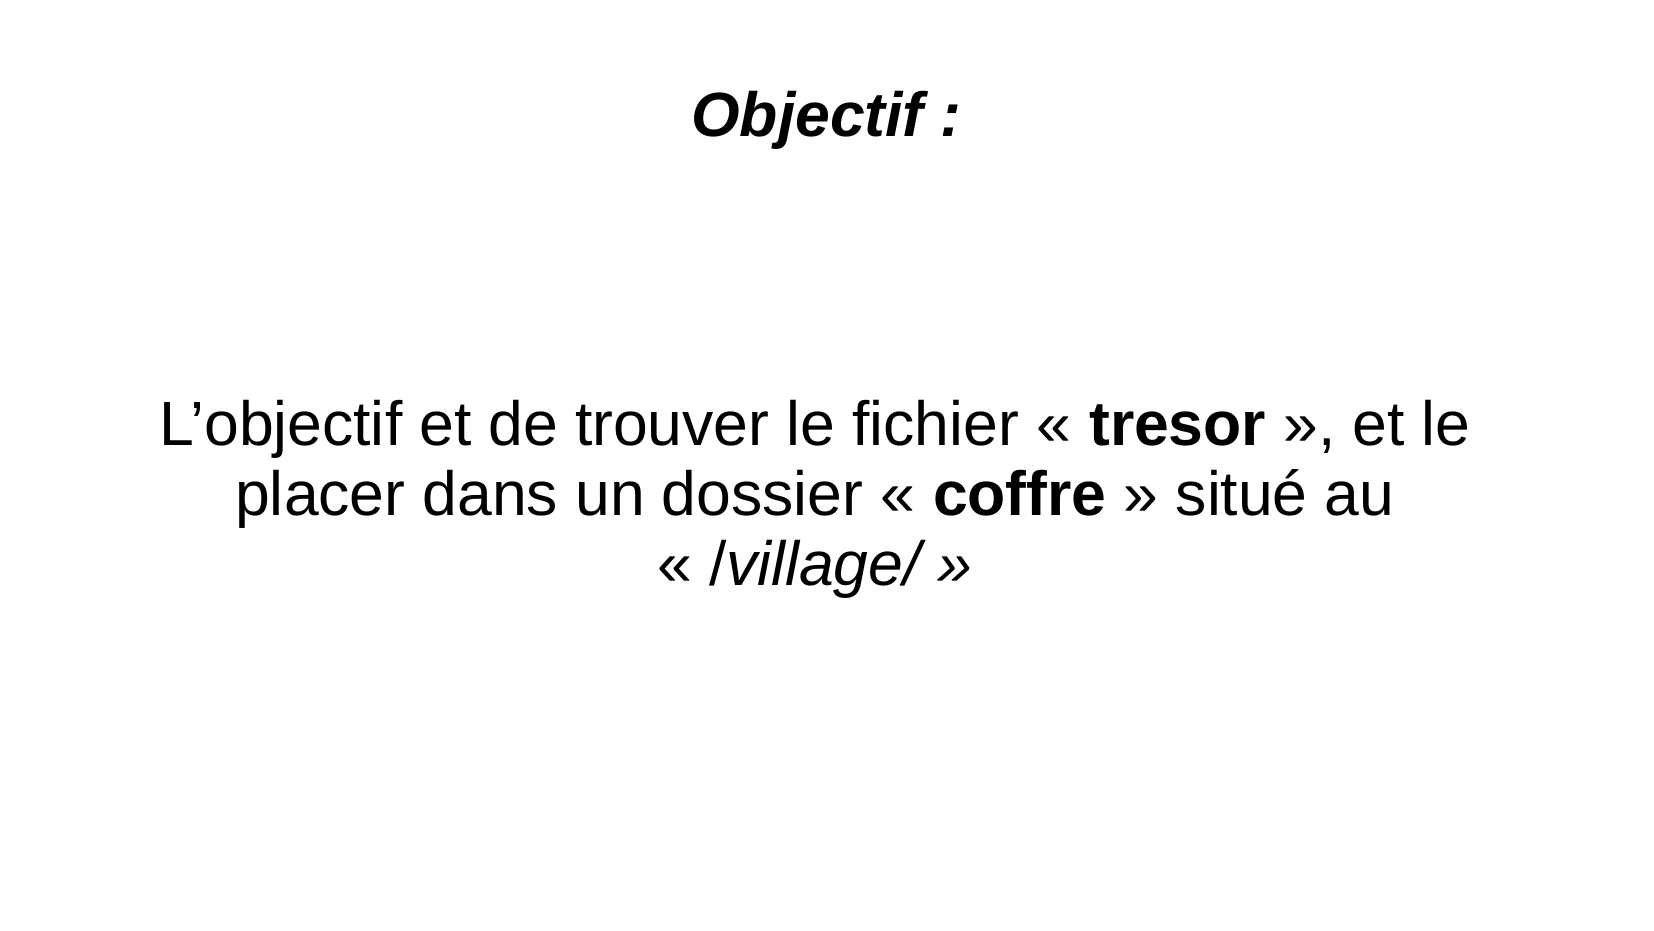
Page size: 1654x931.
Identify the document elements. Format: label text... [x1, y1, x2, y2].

title Objectif : [82, 37, 1571, 193]
subtitle L’objectif et de trouver le fichier « tresor », et le placer dans un dossier « coffre » situé au « /village/ » [70, 249, 1560, 931]
